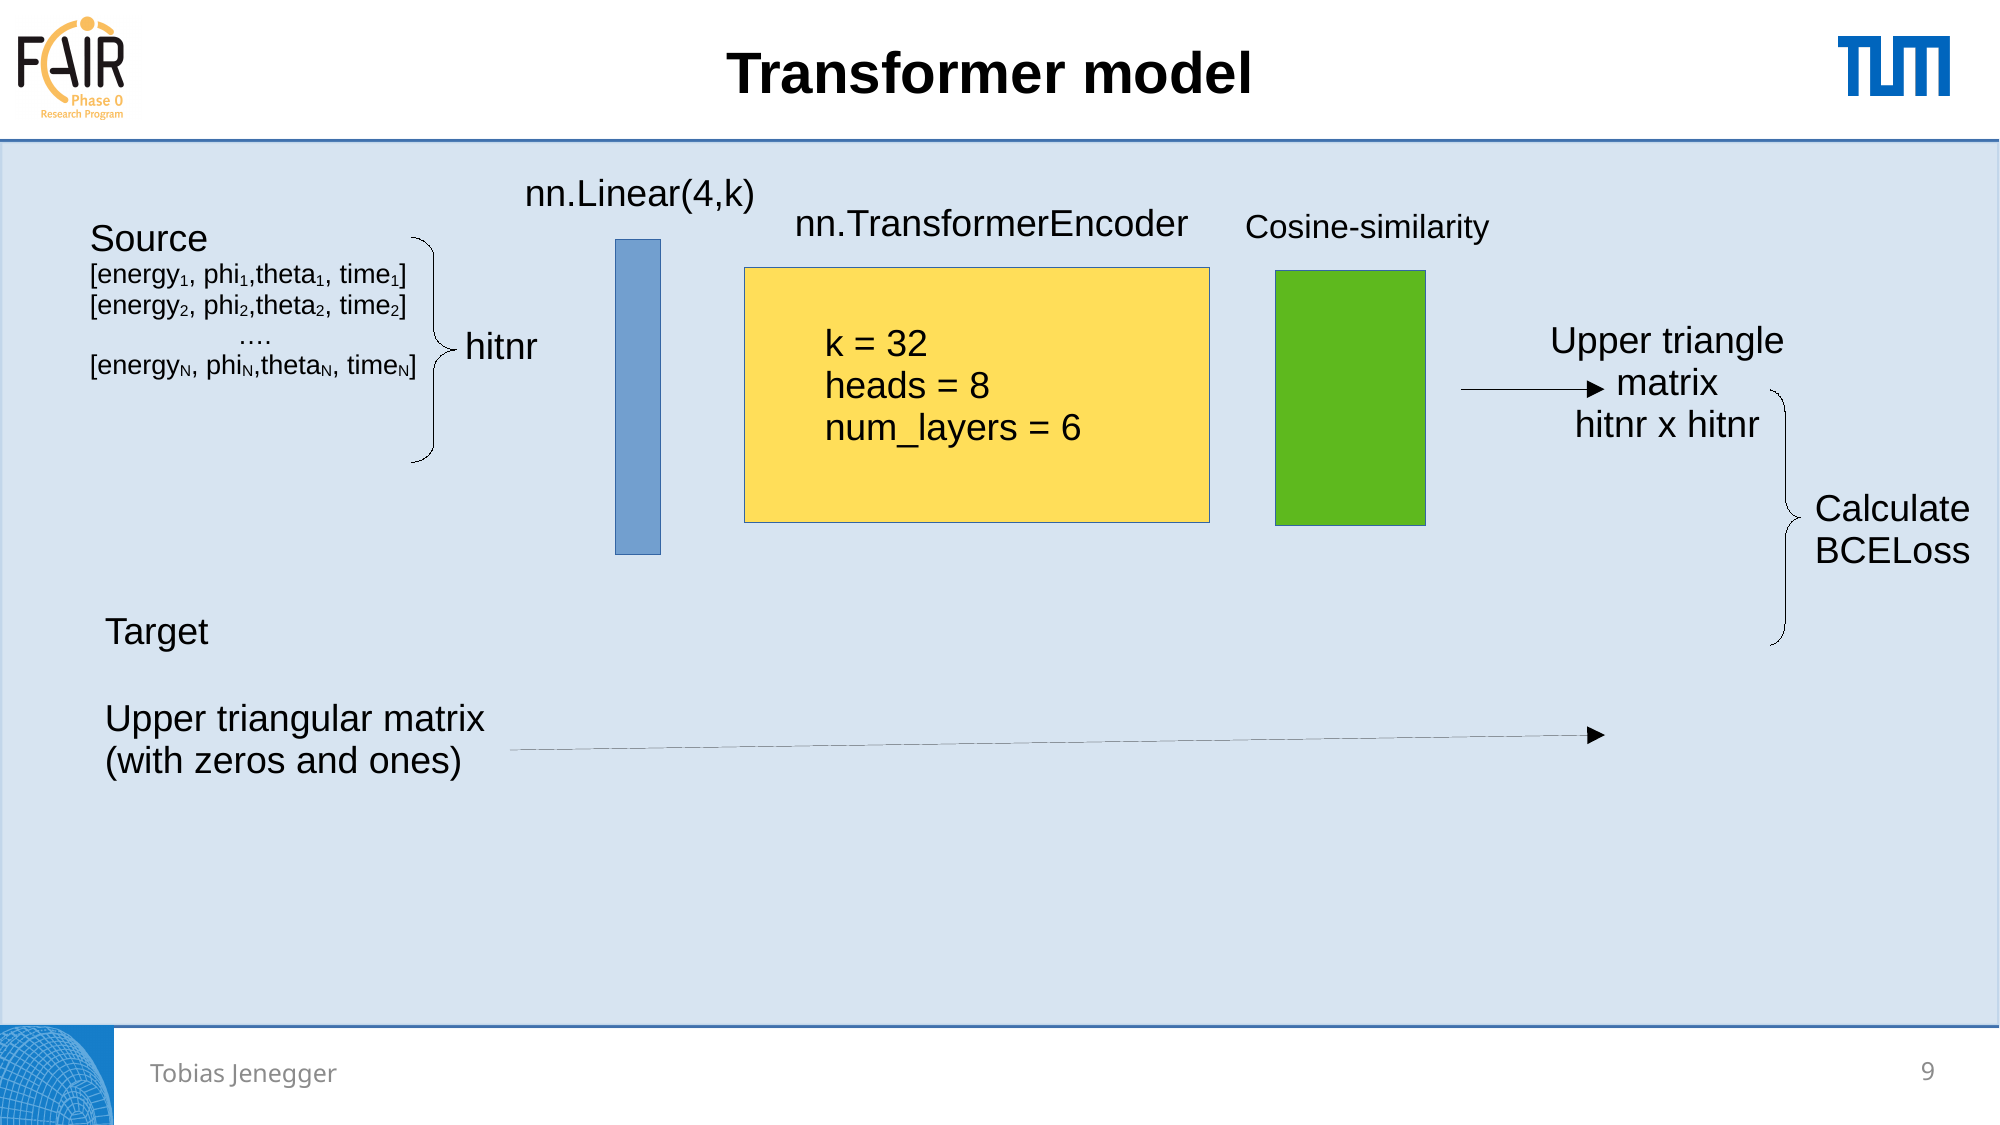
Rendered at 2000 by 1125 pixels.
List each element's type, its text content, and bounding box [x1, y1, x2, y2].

text_box nn.TransformerEncoder [780, 195, 1336, 252]
text_box Calculate BCELoss [1800, 479, 2000, 676]
text_box [1275, 270, 1426, 526]
text_box Transformer model [360, 33, 1621, 114]
text_box Source [energy1, phi1,theta1, time1] [energy2, phi2,theta2, time2] …. [energyN, phiN,thetaN, timeN] [75, 210, 631, 388]
picture [0, 1025, 114, 1125]
text_box hitnr [450, 318, 586, 376]
text_box Cosine-similarity [1230, 200, 1531, 253]
text_box Upper triangle matrix hitnr x hitnr [1502, 311, 1833, 495]
text_box k = 32 heads = 8 num_layers = 6 [810, 314, 1141, 456]
text_box [615, 239, 661, 555]
text_box nn.Linear(4,k) [510, 164, 961, 222]
picture [1838, 36, 1950, 96]
text_box Upper triangular matrix (with zeros and ones) [90, 690, 541, 789]
picture [15, 15, 142, 120]
text_box Target [90, 603, 286, 661]
text_box [744, 267, 1210, 523]
